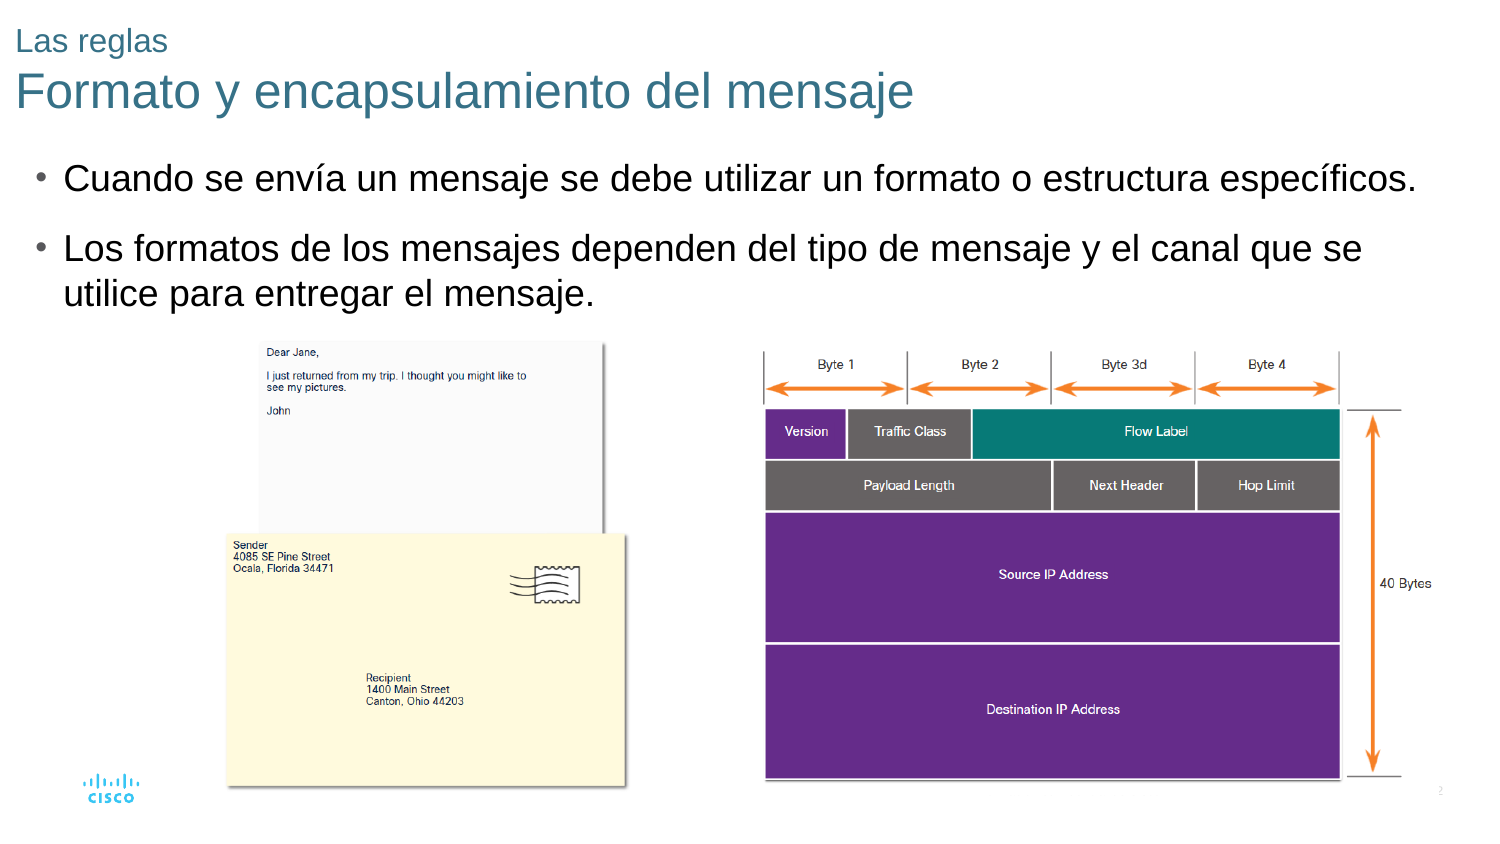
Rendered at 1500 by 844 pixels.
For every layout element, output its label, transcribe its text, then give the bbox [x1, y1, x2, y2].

list Cuando se envía un mensaje se debe utilizar un formato o estructura específicos. Los formatos de los mensajes dependen del tipo de mensaje y el canal que se utilice para entregar el mensaje. [20, 146, 1473, 322]
picture [219, 336, 643, 795]
picture [750, 336, 1439, 795]
title Las reglas Formato y encapsulamiento del mensaje [0, 6, 1500, 131]
